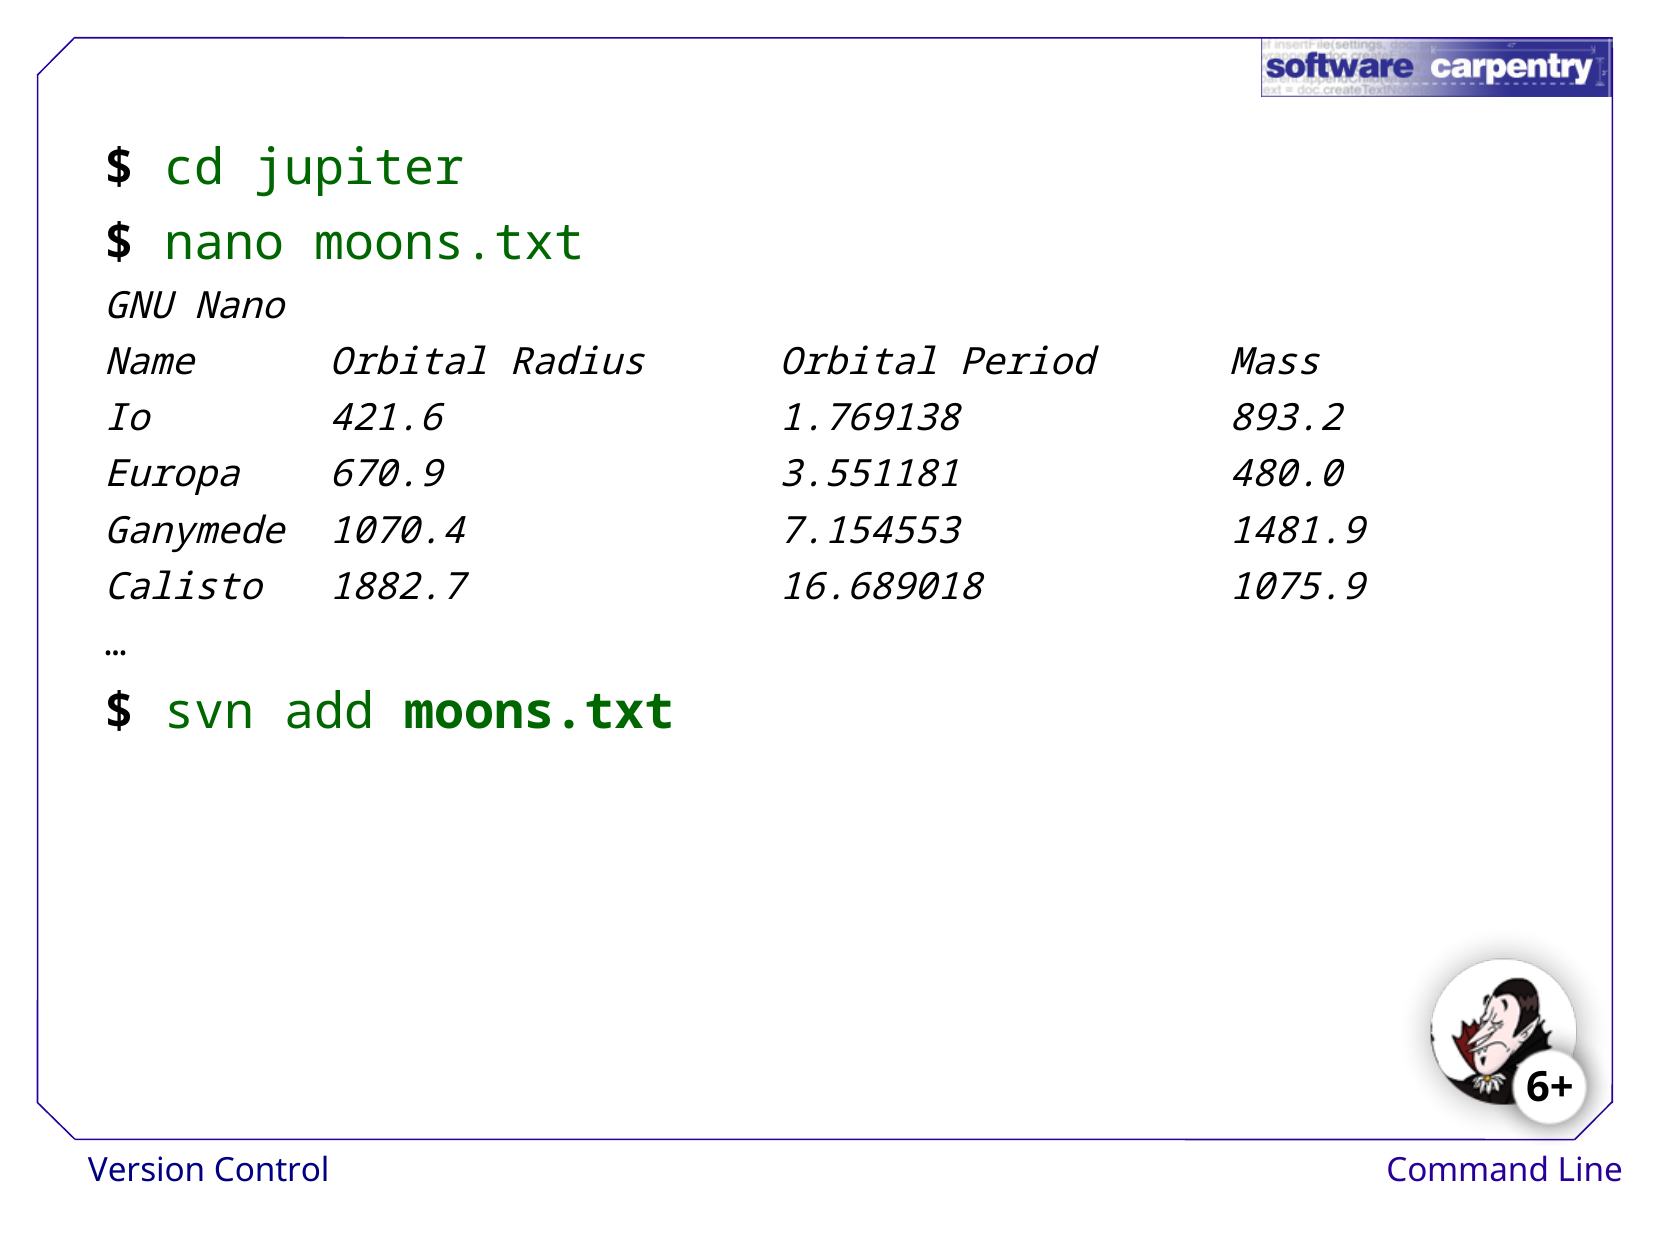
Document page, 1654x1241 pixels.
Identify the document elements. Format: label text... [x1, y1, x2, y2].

picture [1261, 39, 1613, 97]
text_box $ cd jupiter $ nano moons.txt GNU Nano Name Orbital Radius Orbital Period Mass Io 421.6 1.769138 893.2 Europa 670.9 3.551181 480.0 Ganymede 1070.4 7.154553 1481.9 Calisto 1882.7 16.689018 1075.9 … $ svn add moons.txt [89, 112, 1572, 1036]
picture [1393, 926, 1618, 1146]
text_box 6+ [1505, 1057, 1595, 1119]
